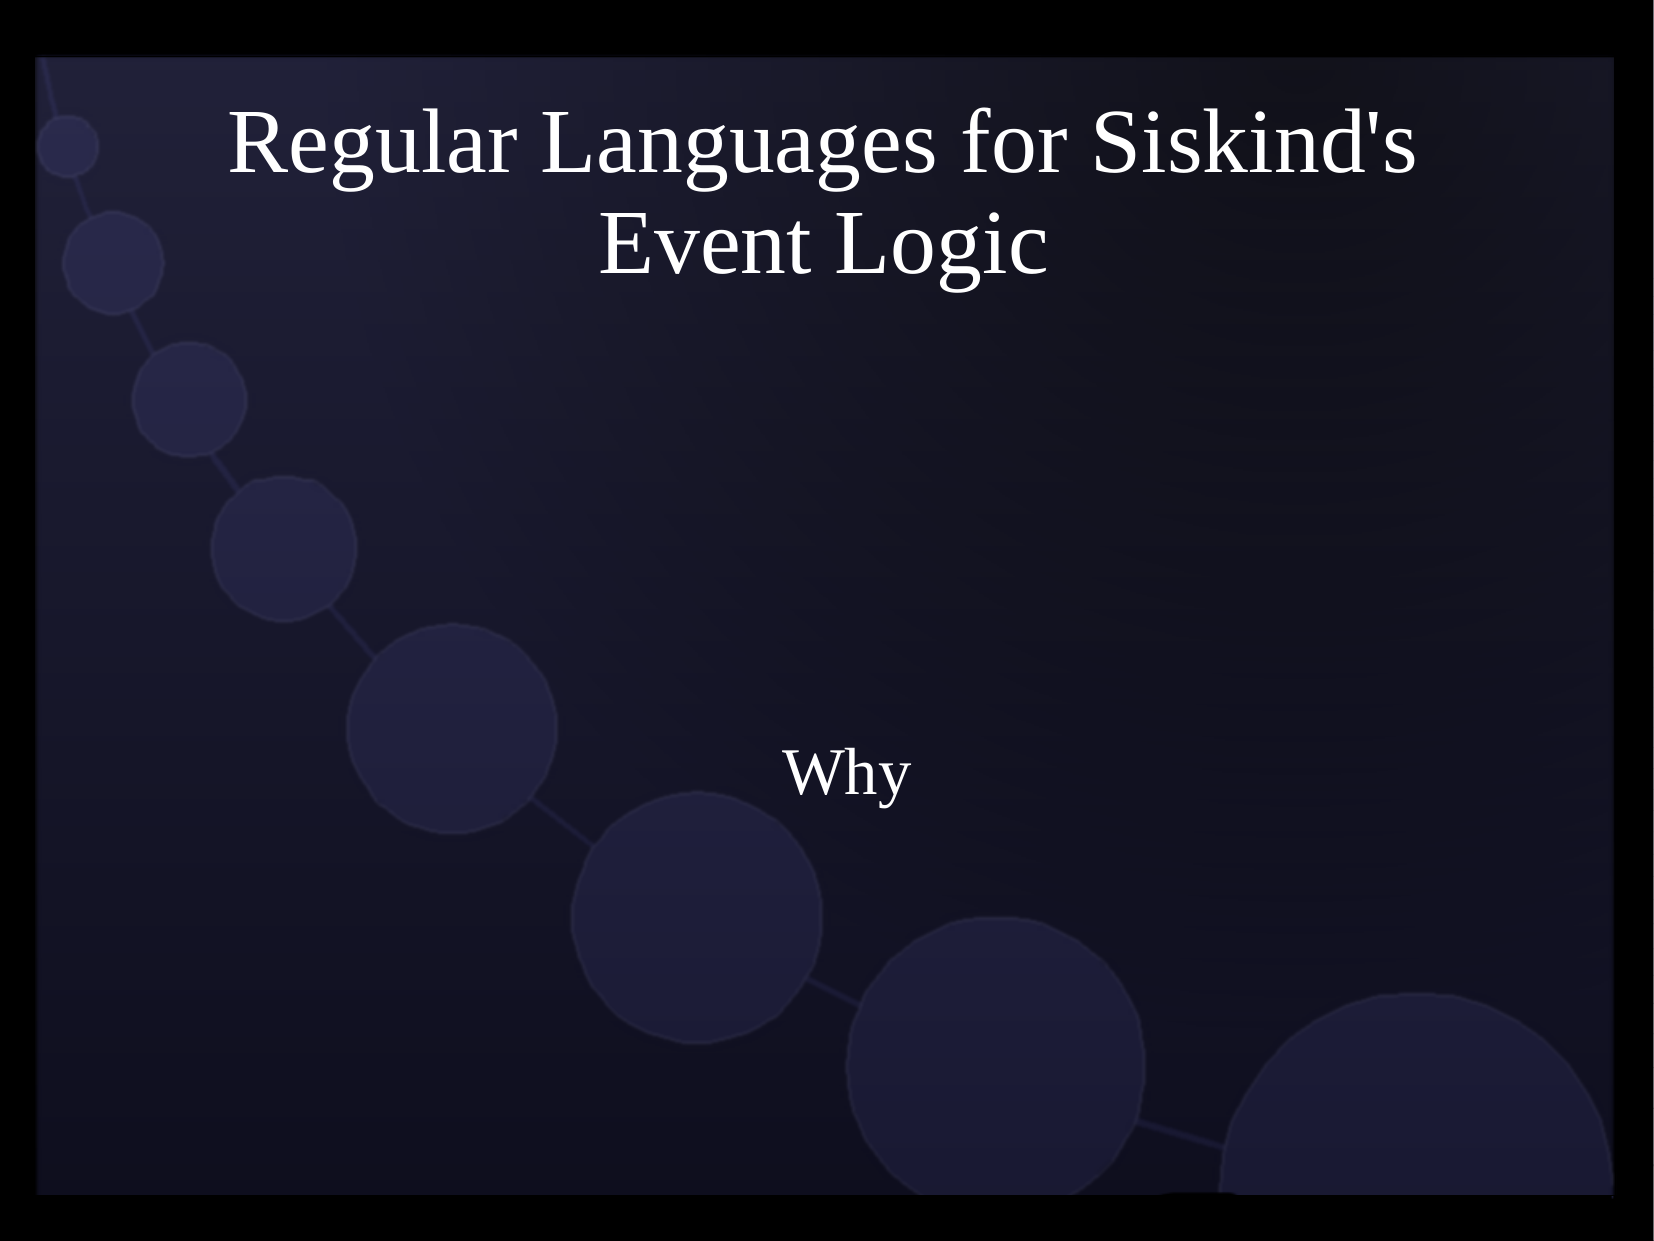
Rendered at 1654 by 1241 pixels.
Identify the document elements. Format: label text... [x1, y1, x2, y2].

picture [0, 0, 1654, 1241]
title Regular Languages for Siskind's Event Logic [118, 85, 1531, 300]
subtitle Why [123, 381, 1536, 1163]
